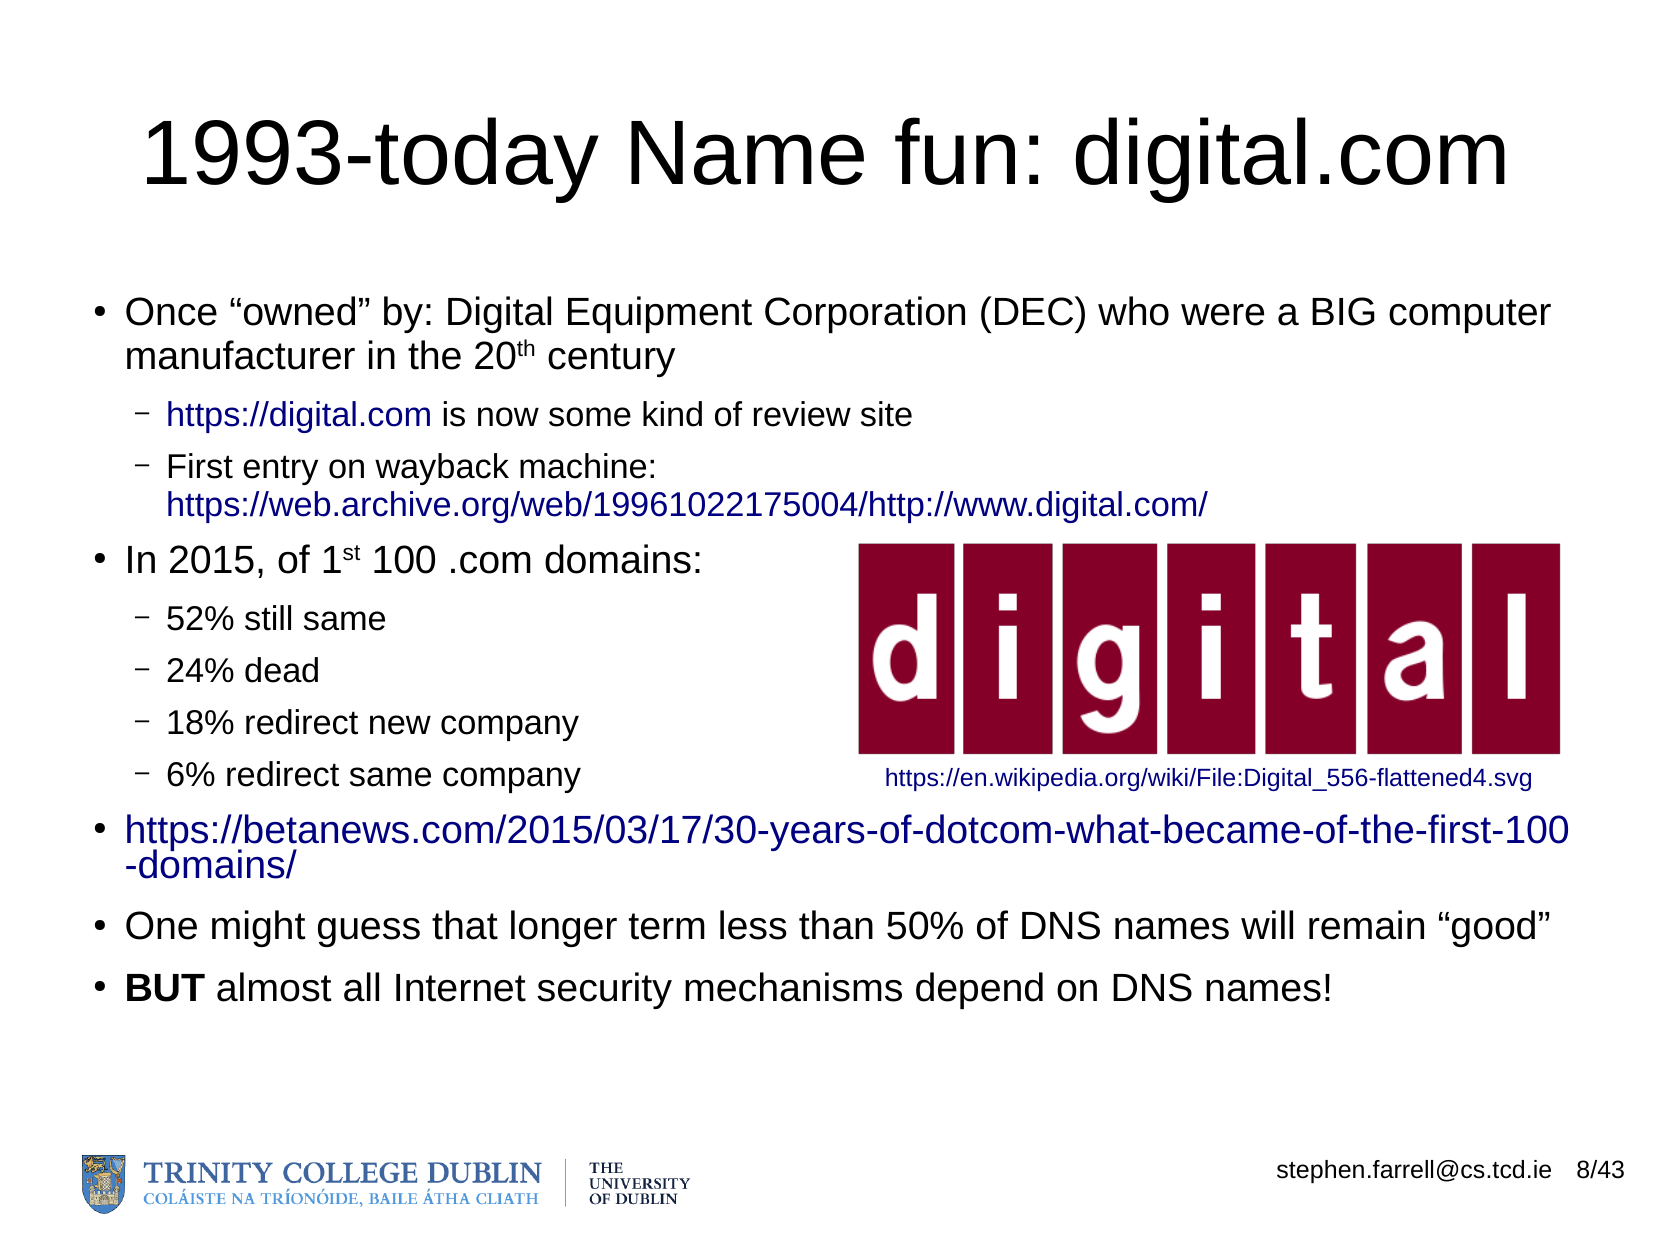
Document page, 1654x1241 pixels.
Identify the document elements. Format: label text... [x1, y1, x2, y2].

list Once “owned” by: Digital Equipment Corporation (DEC) who were a BIG computer manufacturer in the 20th century https://digital.com is now some kind of review site First entry on wayback machine: https://web.archive.org/web/19961022175004/http://www.digital.com/ In 2015, of 1st 100 .com domains: 52% still same 24% dead 18% redirect new company 6% redirect same company https://betanews.com/2015/03/17/30-years-of-dotcom-what-became-of-the-first-100-domains/ One might guess that longer term less than 50% of DNS names will remain “good” BUT almost all Internet security mechanisms depend on DNS names! [82, 290, 1571, 1010]
title 1993-today Name fun: digital.com [82, 49, 1571, 257]
picture [855, 540, 1564, 758]
picture [82, 1155, 694, 1214]
